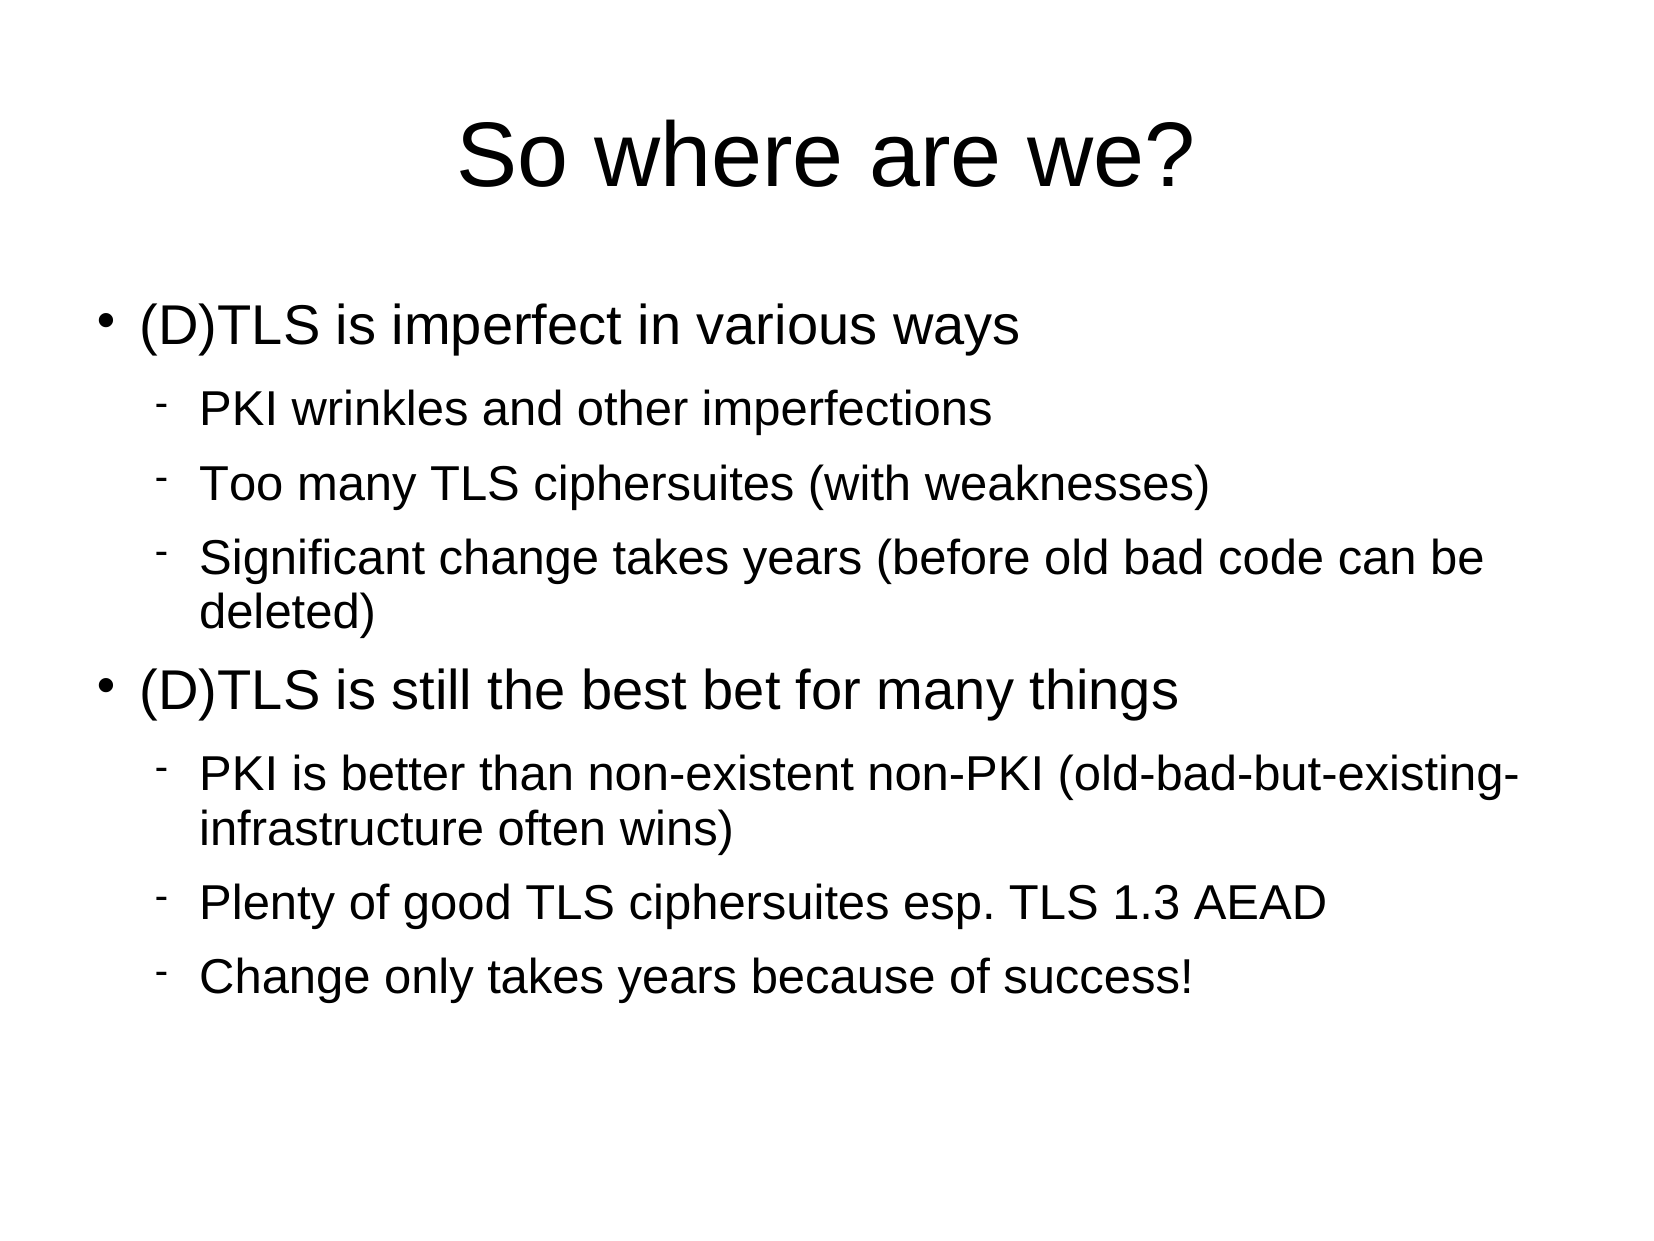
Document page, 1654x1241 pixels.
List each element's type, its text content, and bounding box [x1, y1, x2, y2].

title So where are we? [82, 49, 1571, 257]
list (D)TLS is imperfect in various ways PKI wrinkles and other imperfections Too many TLS ciphersuites (with weaknesses) Significant change takes years (before old bad code can be deleted) (D)TLS is still the best bet for many things PKI is better than non-existent non-PKI (old-bad-but-existing-infrastructure often wins) Plenty of good TLS ciphersuites esp. TLS 1.3 AEAD Change only takes years because of success! [82, 290, 1538, 1010]
